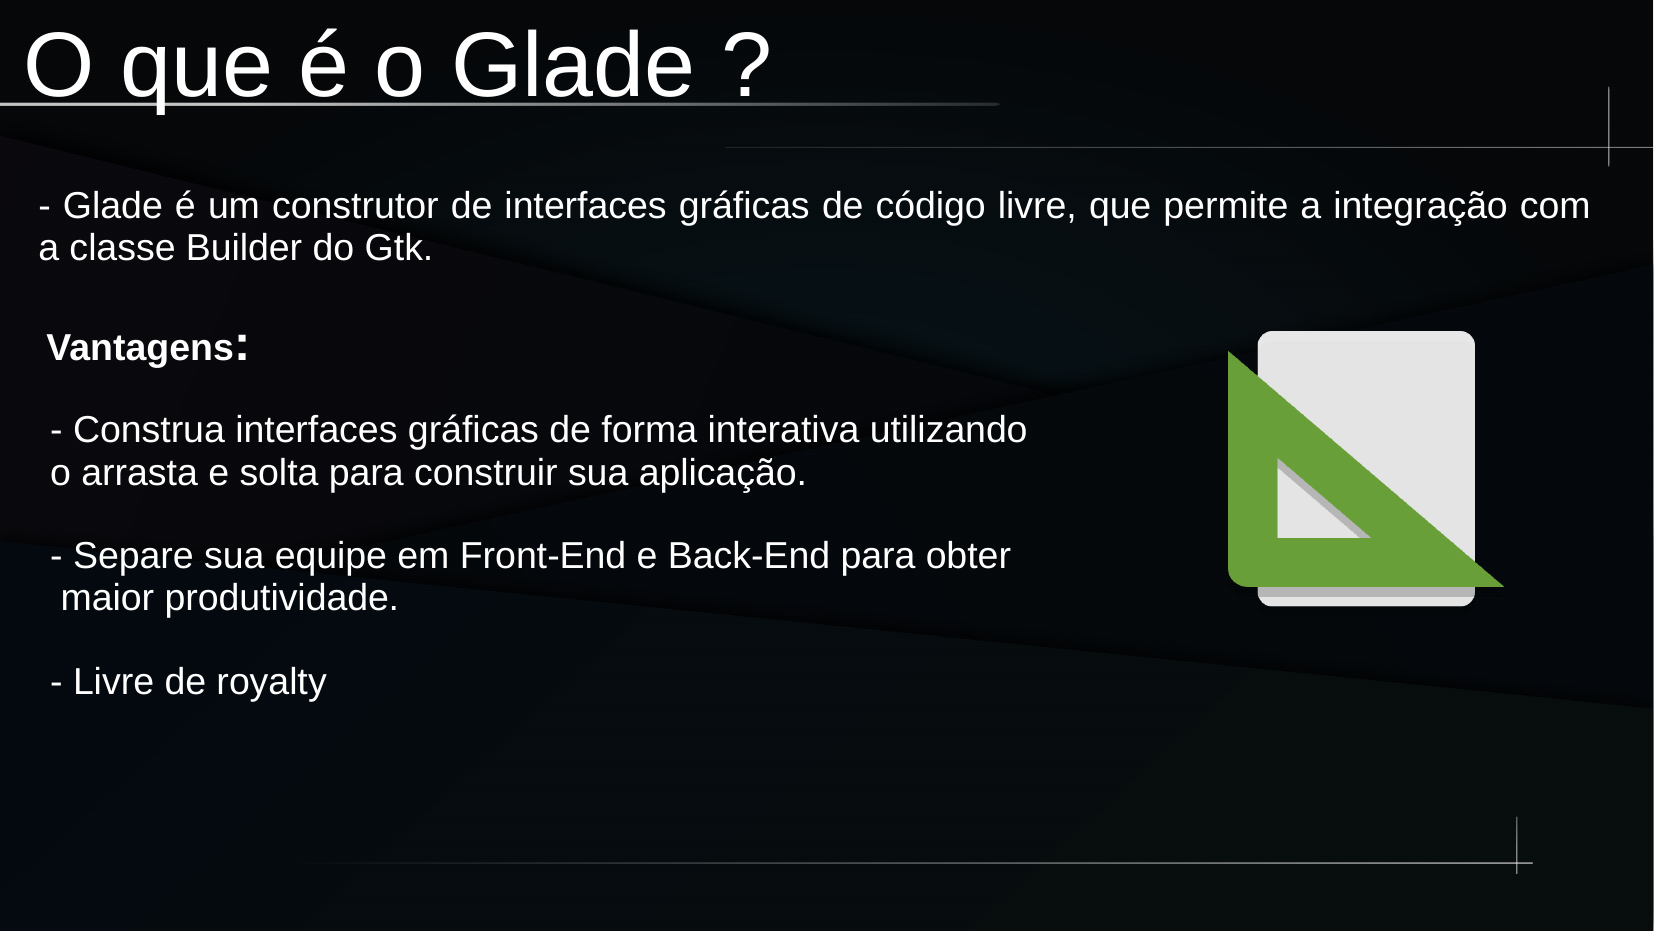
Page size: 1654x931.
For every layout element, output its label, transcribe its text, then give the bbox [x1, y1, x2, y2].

title O que é o Glade ? [23, 0, 1589, 157]
picture [0, 0, 1654, 931]
text_box - Construa interfaces gráficas de forma interativa utilizando o arrasta e solta para construir sua aplicação. - Separe sua equipe em Front-End e Back-End para obter maior produtividade. - Livre de royalty [35, 401, 1043, 931]
text_box - Glade é um construtor de interfaces gráficas de código livre, que permite a integração com a classe Builder do Gtk. [23, 177, 1607, 395]
text_box Vantagens: [31, 307, 266, 419]
